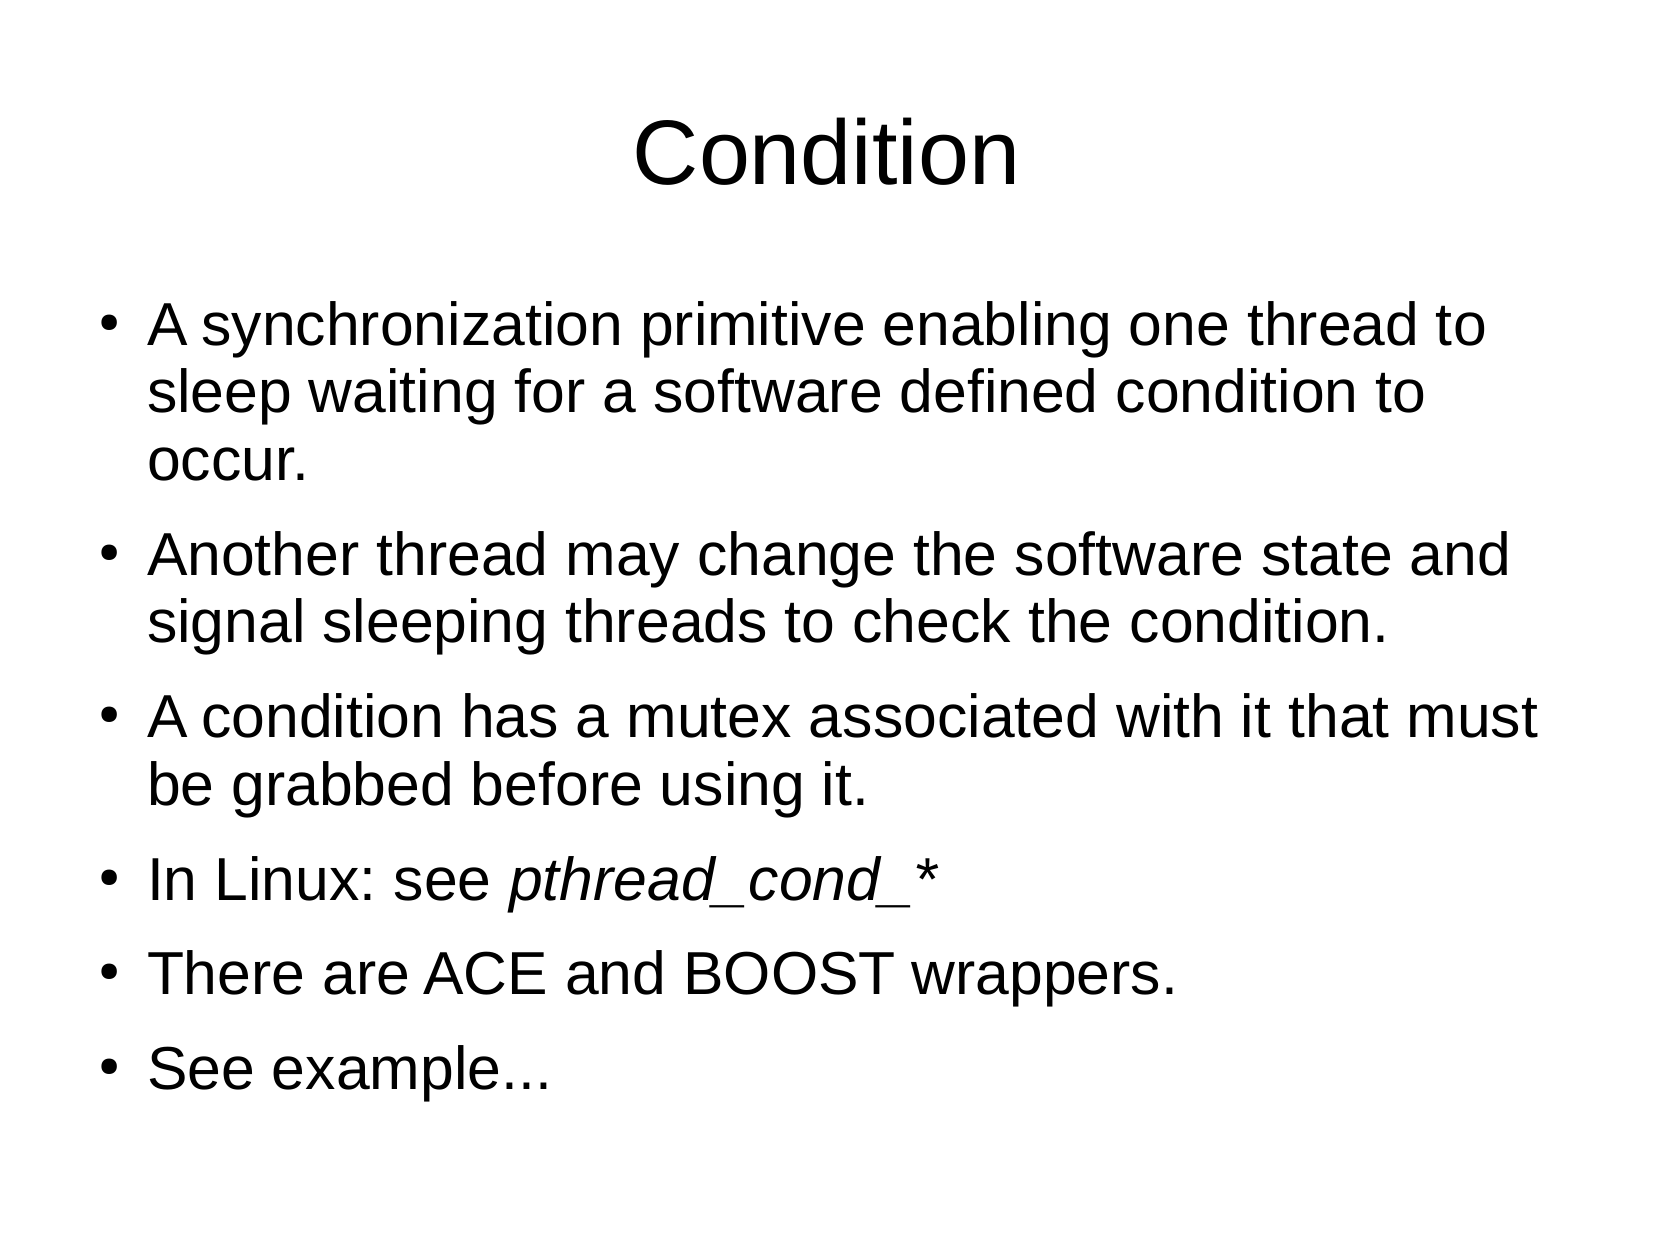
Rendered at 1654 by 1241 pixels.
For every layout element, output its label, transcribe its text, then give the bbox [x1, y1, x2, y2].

list A synchronization primitive enabling one thread to sleep waiting for a software defined condition to occur. Another thread may change the software state and signal sleeping threads to check the condition. A condition has a mutex associated with it that must be grabbed before using it. In Linux: see pthread_cond_* There are ACE and BOOST wrappers. See example... [82, 290, 1571, 1109]
title Condition [82, 49, 1571, 257]
